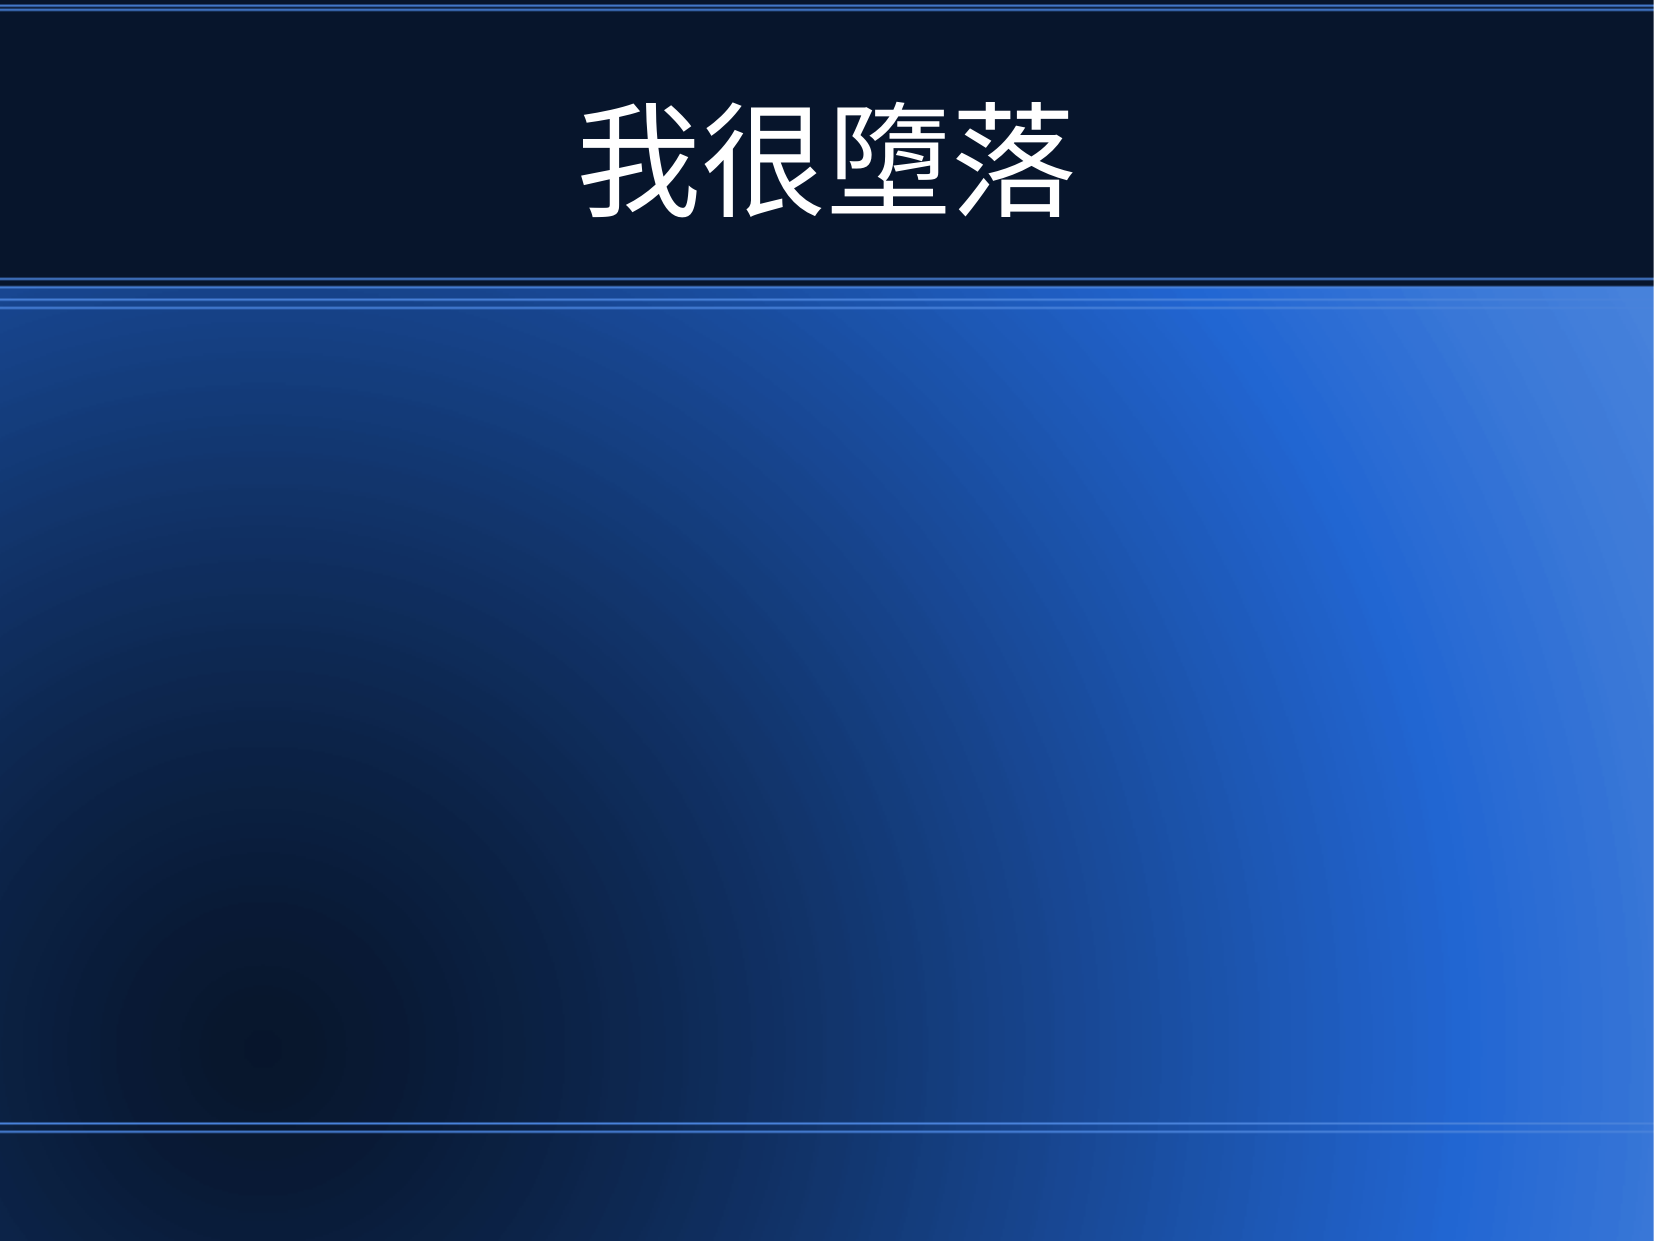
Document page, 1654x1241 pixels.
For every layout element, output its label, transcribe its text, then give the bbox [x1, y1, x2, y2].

picture [0, 0, 1654, 1241]
title 我很墮落 [82, 49, 1571, 257]
